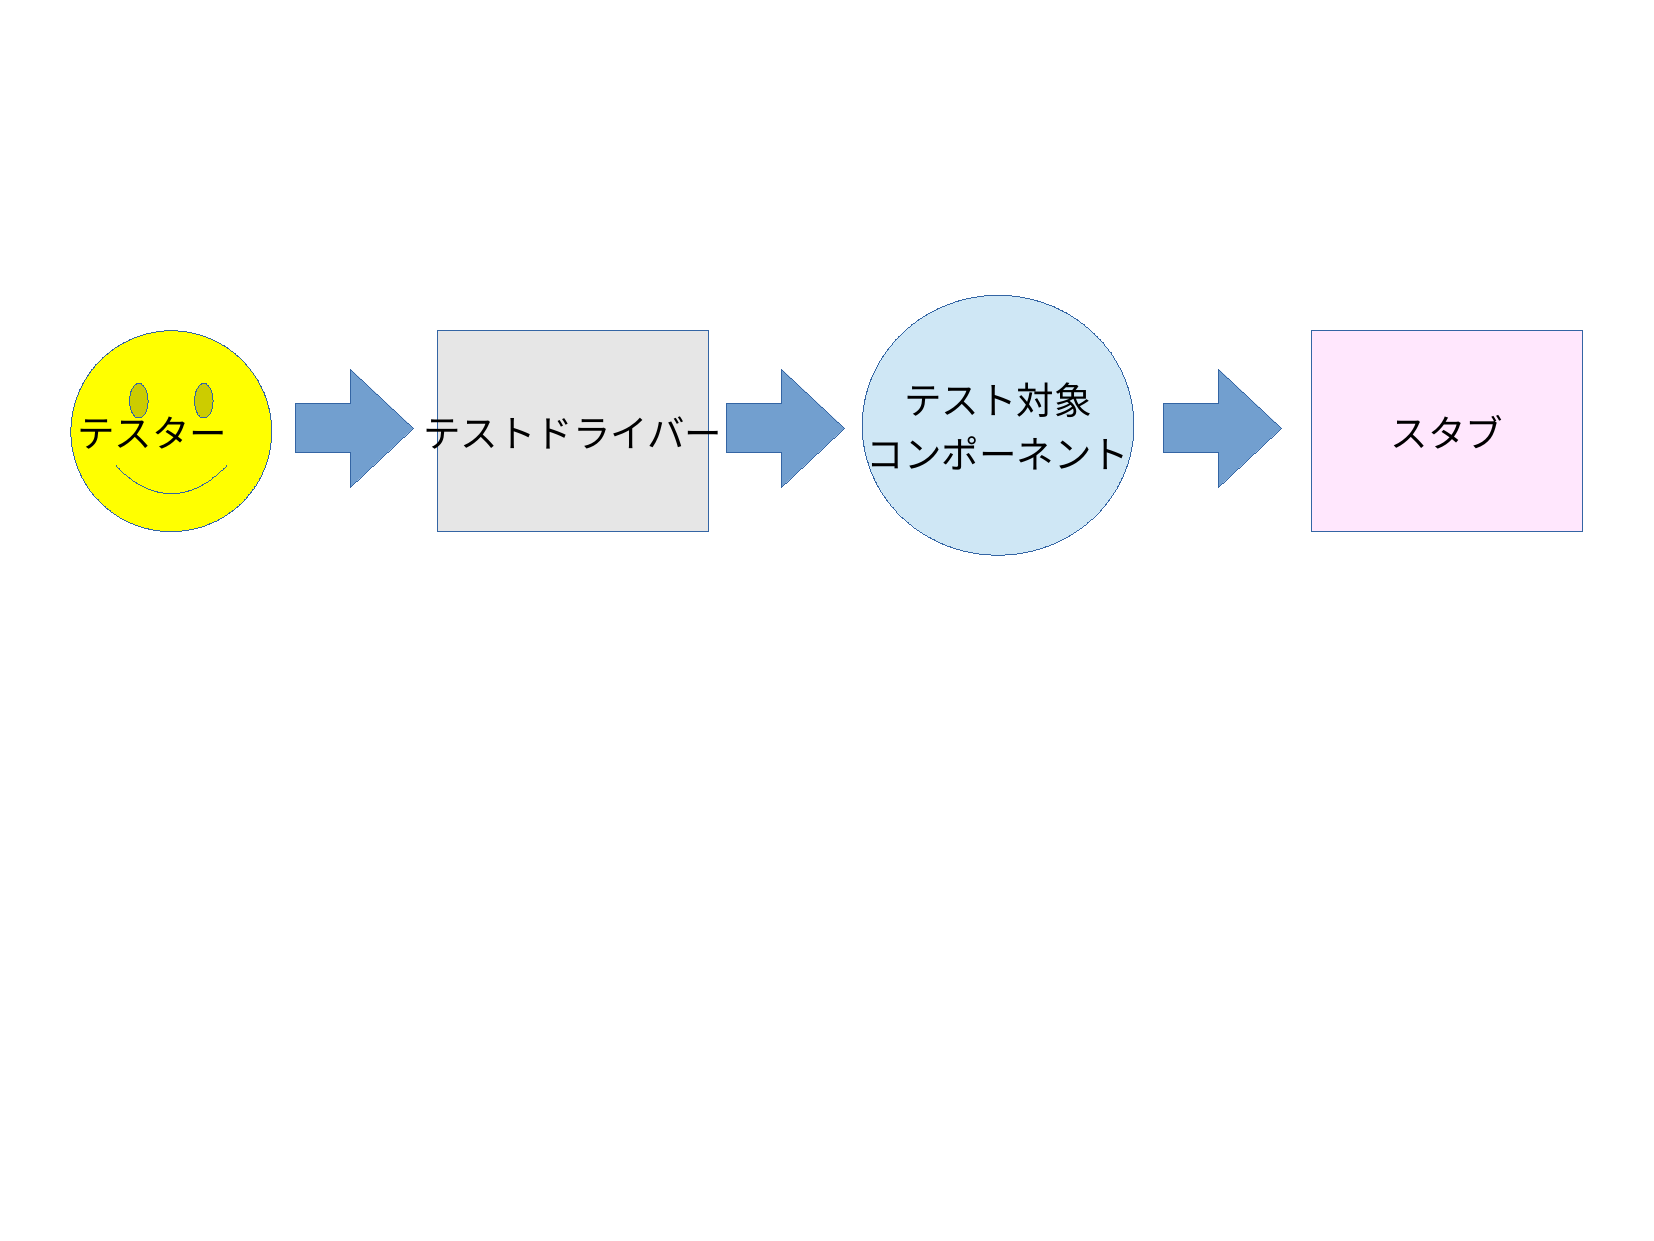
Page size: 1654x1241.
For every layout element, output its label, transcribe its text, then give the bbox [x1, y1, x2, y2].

text_box [295, 369, 414, 488]
text_box [1163, 369, 1282, 488]
text_box [726, 369, 845, 488]
text_box テスター [70, 330, 272, 532]
text_box スタブ [1311, 330, 1583, 532]
text_box テスト対象 コンポーネント [862, 295, 1134, 556]
text_box テストドライバー [437, 330, 709, 532]
